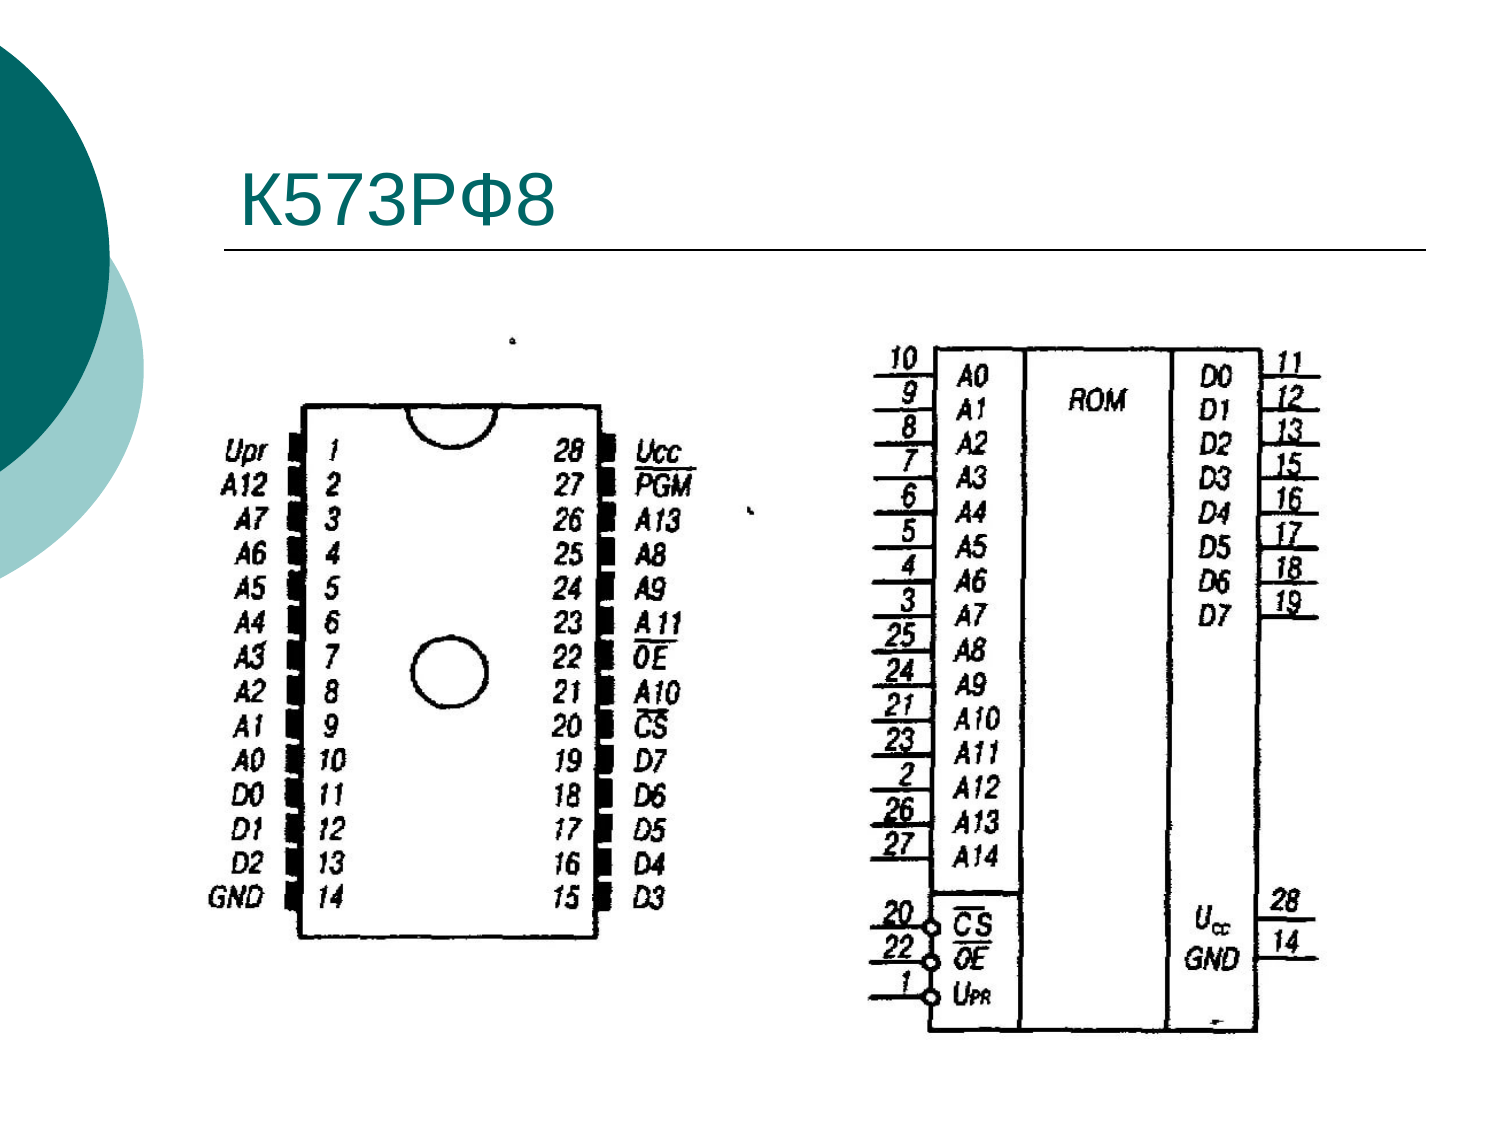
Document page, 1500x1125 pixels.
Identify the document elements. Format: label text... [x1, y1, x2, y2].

title К573РФ8 [224, 60, 1425, 249]
picture [188, 318, 1327, 1040]
subtitle - [224, 249, 1425, 975]
